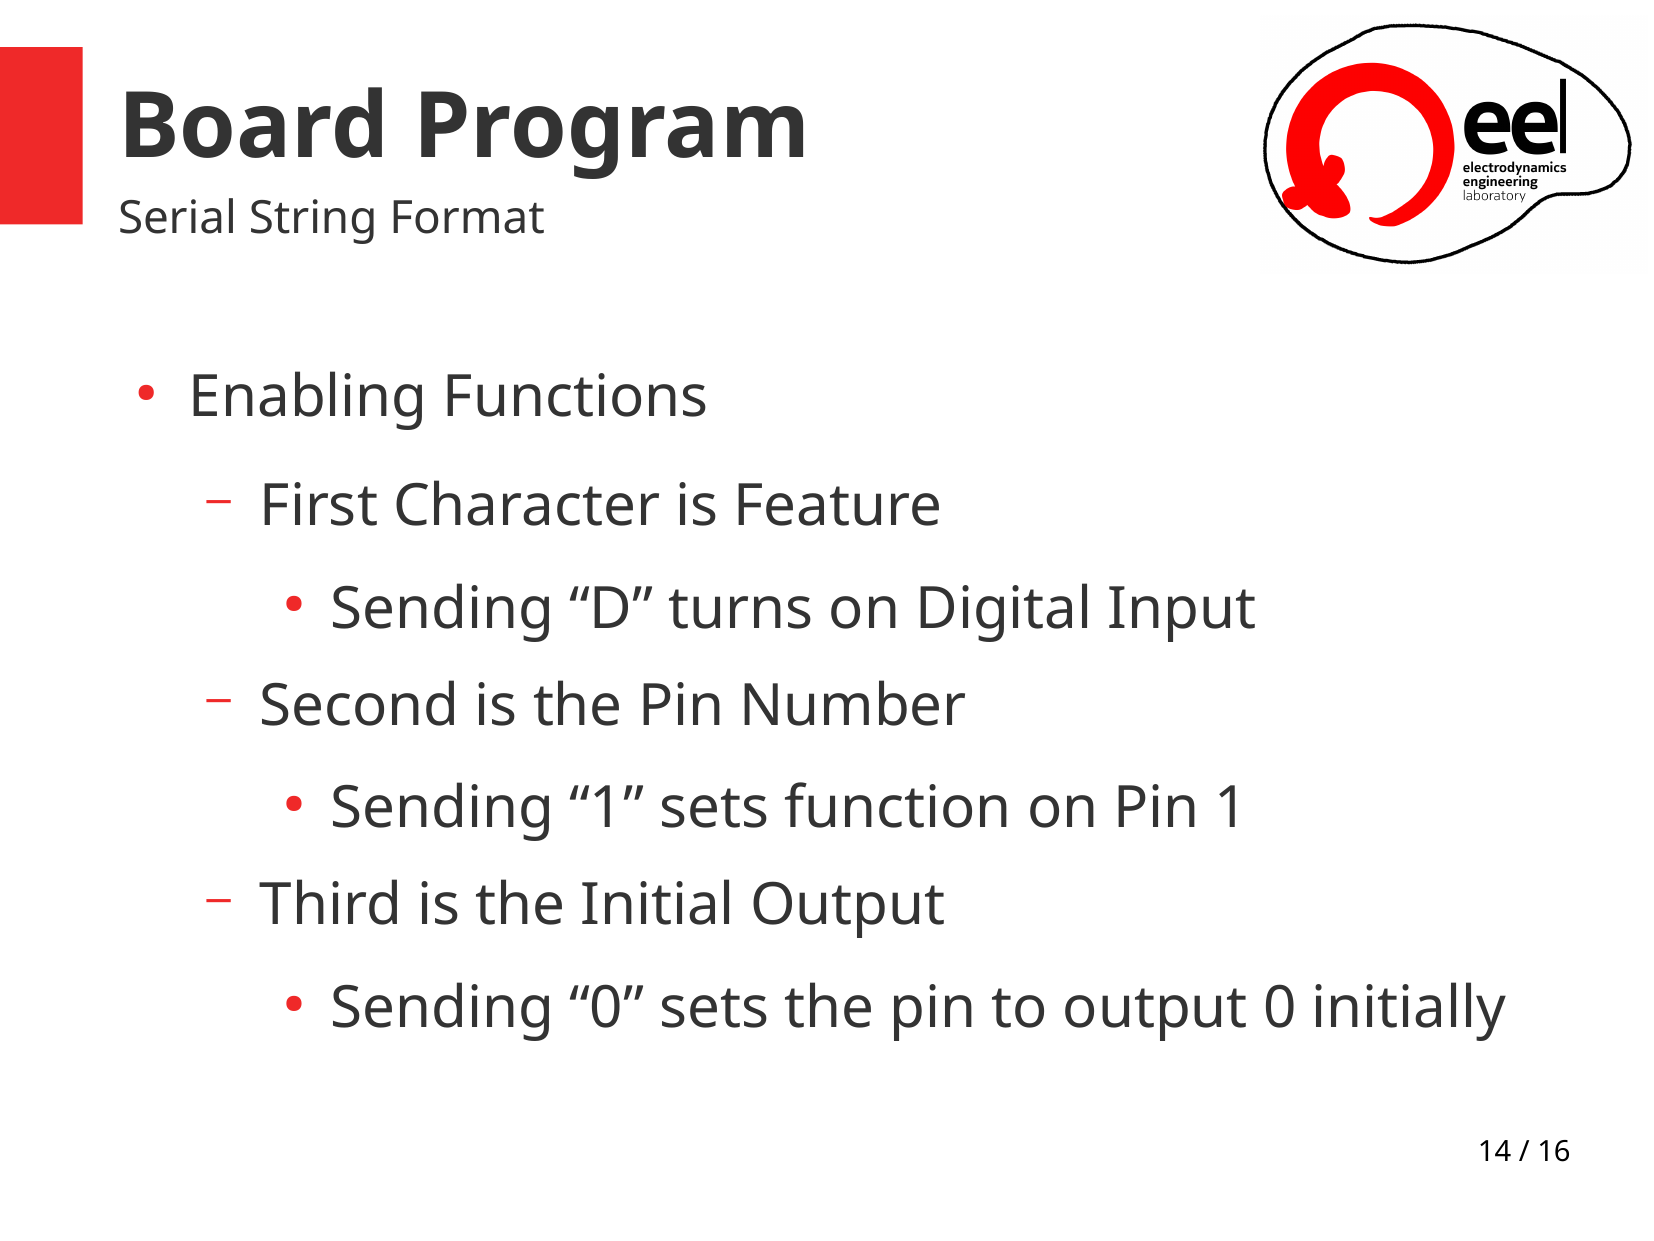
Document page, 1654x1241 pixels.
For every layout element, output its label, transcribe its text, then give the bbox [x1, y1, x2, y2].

picture [1260, 15, 1648, 274]
list Enabling Functions First Character is Feature Sending “D” turns on Digital Input Second is the Pin Number Sending “1” sets function on Pin 1 Third is the Initial Output Sending “0” sets the pin to output 0 initially [118, 354, 1536, 1074]
title Board Program Serial String Format [118, 49, 1260, 257]
